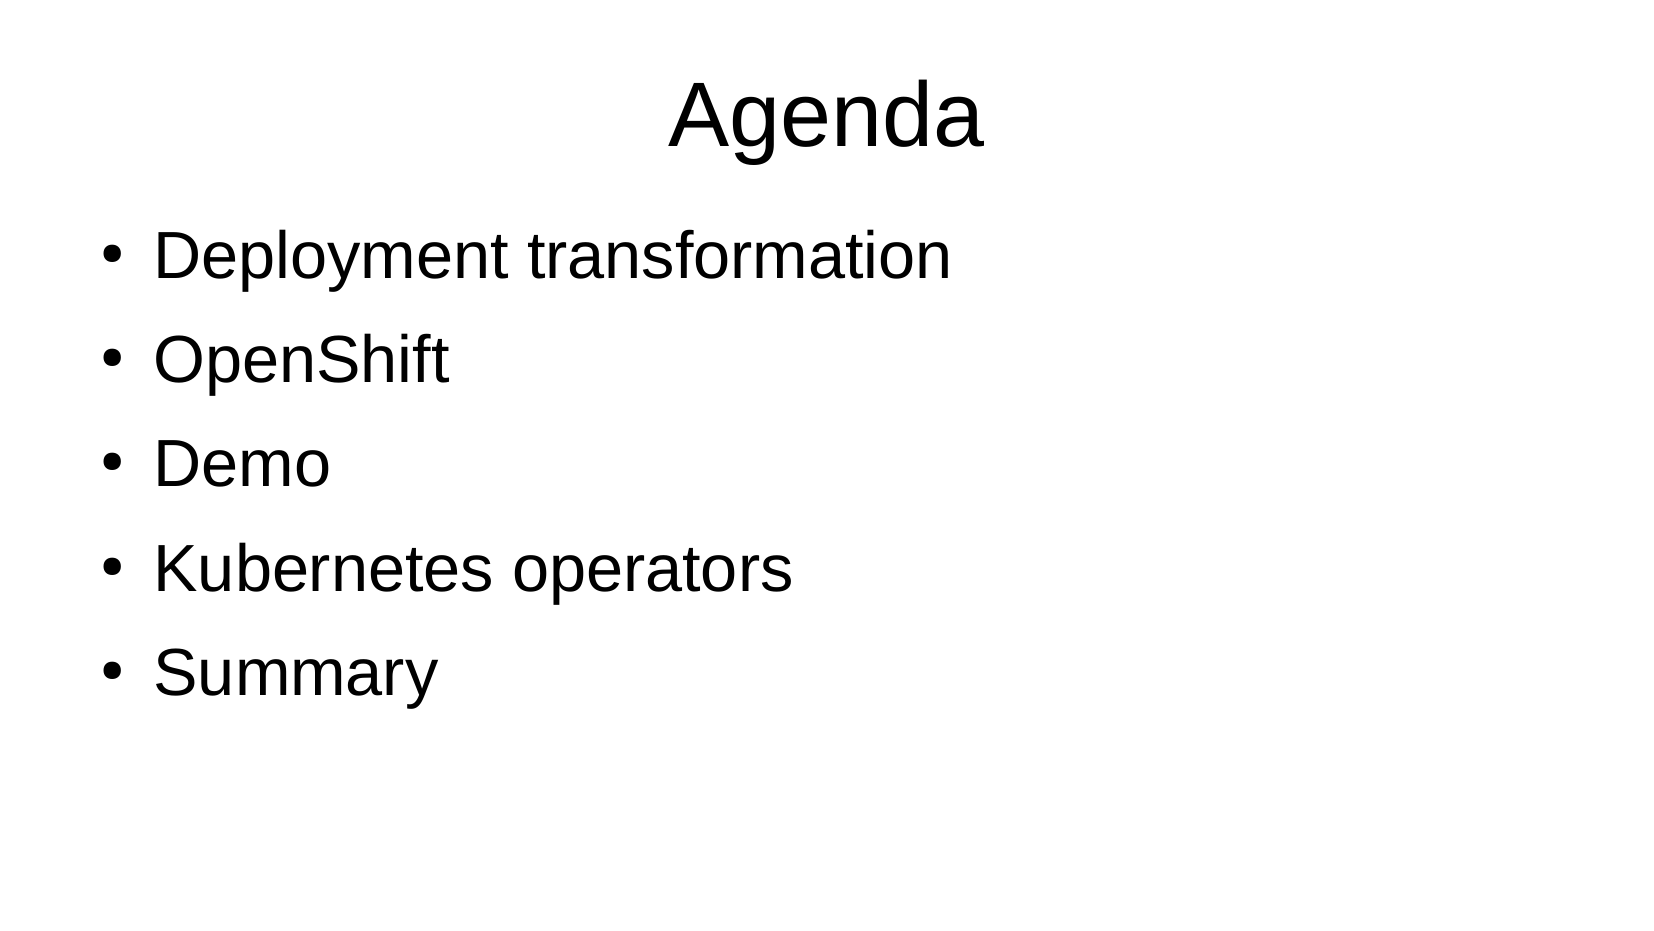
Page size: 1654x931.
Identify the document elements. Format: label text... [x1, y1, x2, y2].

title Agenda [82, 37, 1571, 193]
list Deployment transformation OpenShift Demo Kubernetes operators Summary [82, 217, 1571, 758]
